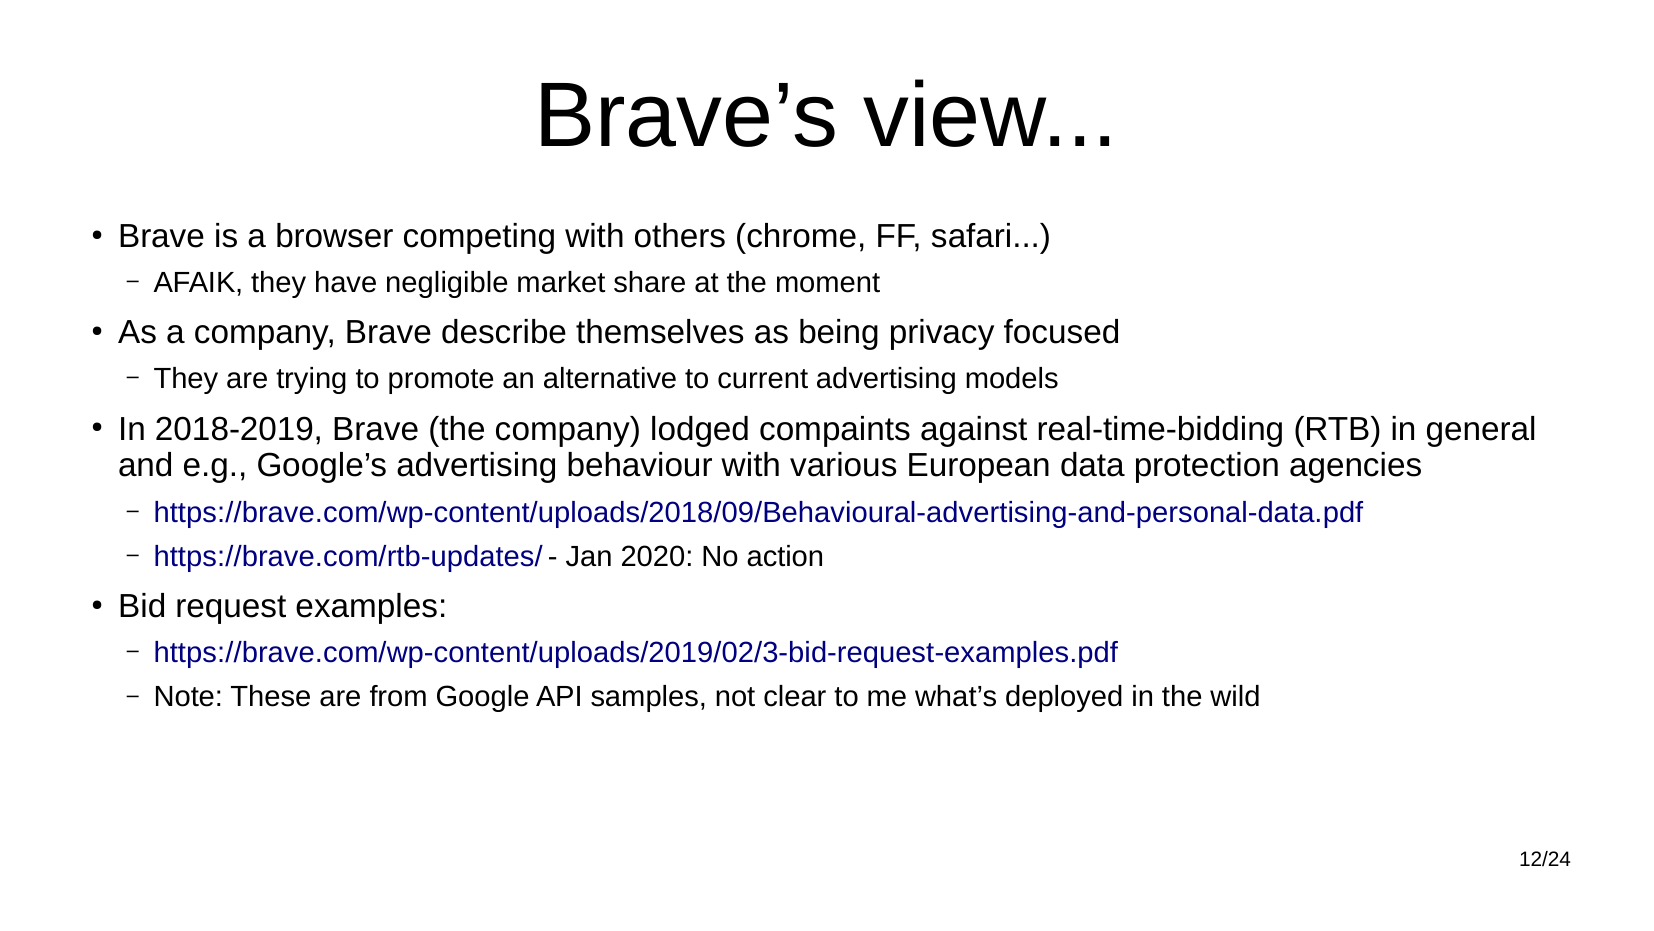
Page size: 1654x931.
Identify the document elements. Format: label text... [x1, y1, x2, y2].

list Brave is a browser competing with others (chrome, FF, safari...) AFAIK, they have negligible market share at the moment As a company, Brave describe themselves as being privacy focused They are trying to promote an alternative to current advertising models In 2018-2019, Brave (the company) lodged compaints against real-time-bidding (RTB) in general and e.g., Google’s advertising behaviour with various European data protection agencies https://brave.com/wp-content/uploads/2018/09/Behavioural-advertising-and-personal-data.pdf https://brave.com/rtb-updates/ - Jan 2020: No action Bid request examples: https://brave.com/wp-content/uploads/2019/02/3-bid-request-examples.pdf Note: These are from Google API samples, not clear to me what’s deployed in the wild [82, 217, 1571, 758]
title Brave’s view... [82, 37, 1571, 193]
